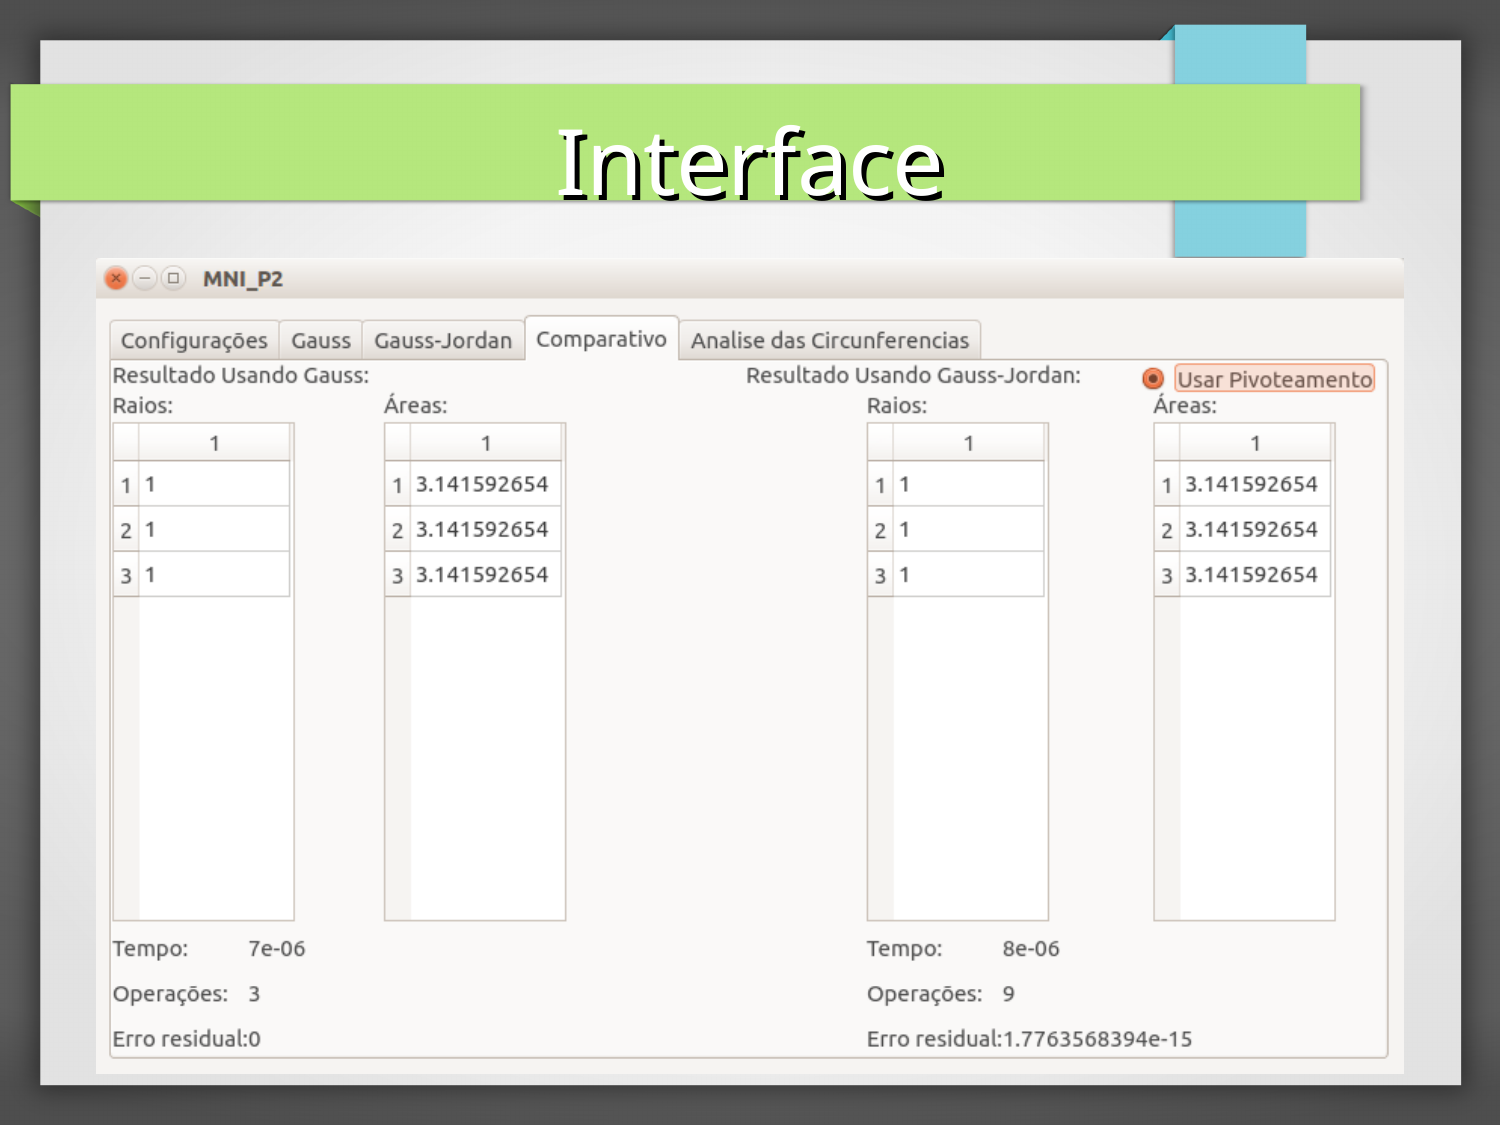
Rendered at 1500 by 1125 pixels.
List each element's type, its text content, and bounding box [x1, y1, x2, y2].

title Interface [75, 55, 1425, 261]
picture [0, 0, 1500, 1125]
